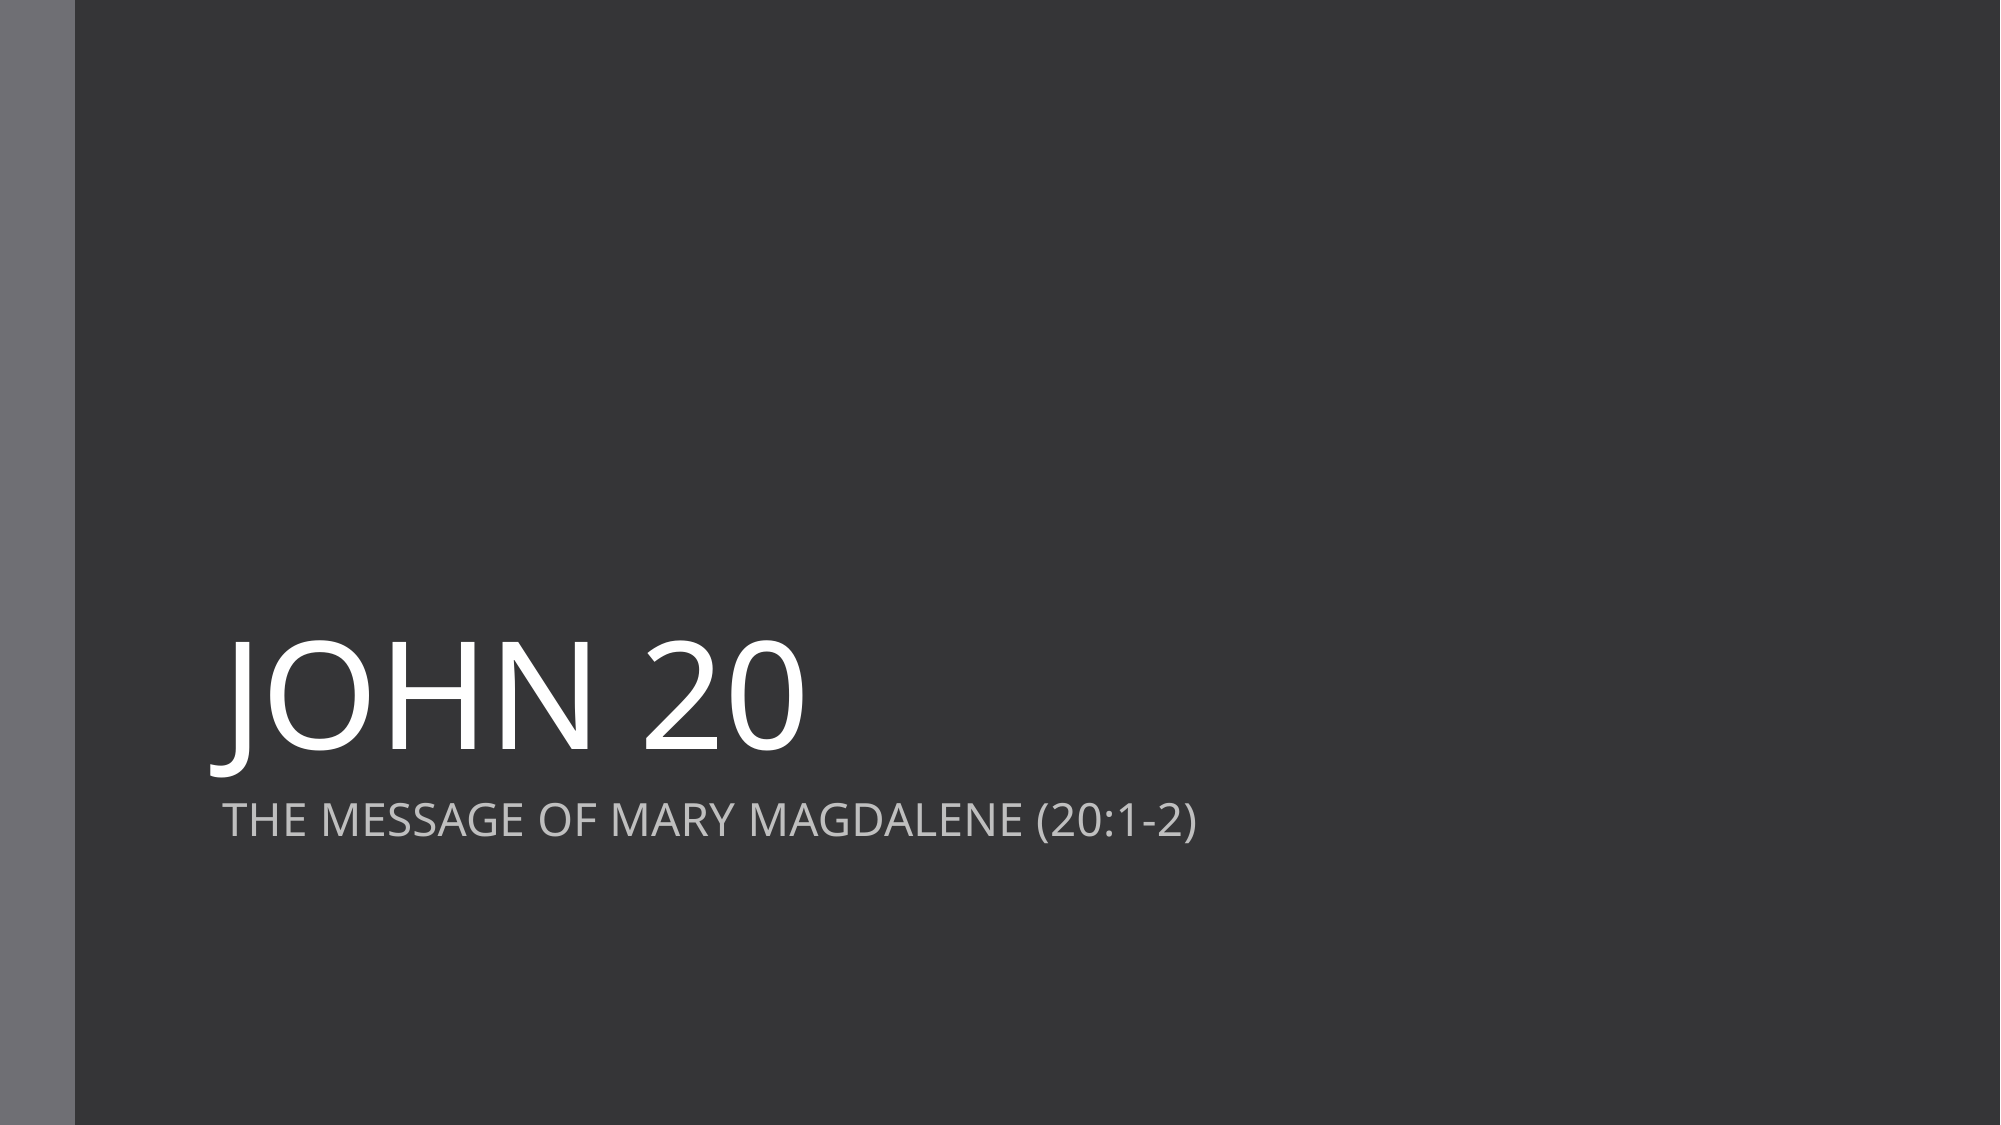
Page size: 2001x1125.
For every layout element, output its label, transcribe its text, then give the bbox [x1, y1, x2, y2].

subtitle THE MESSAGE OF MARY MAGDALENE (20:1-2) [206, 787, 1752, 1066]
title JOHN 20 [206, 124, 1752, 787]
